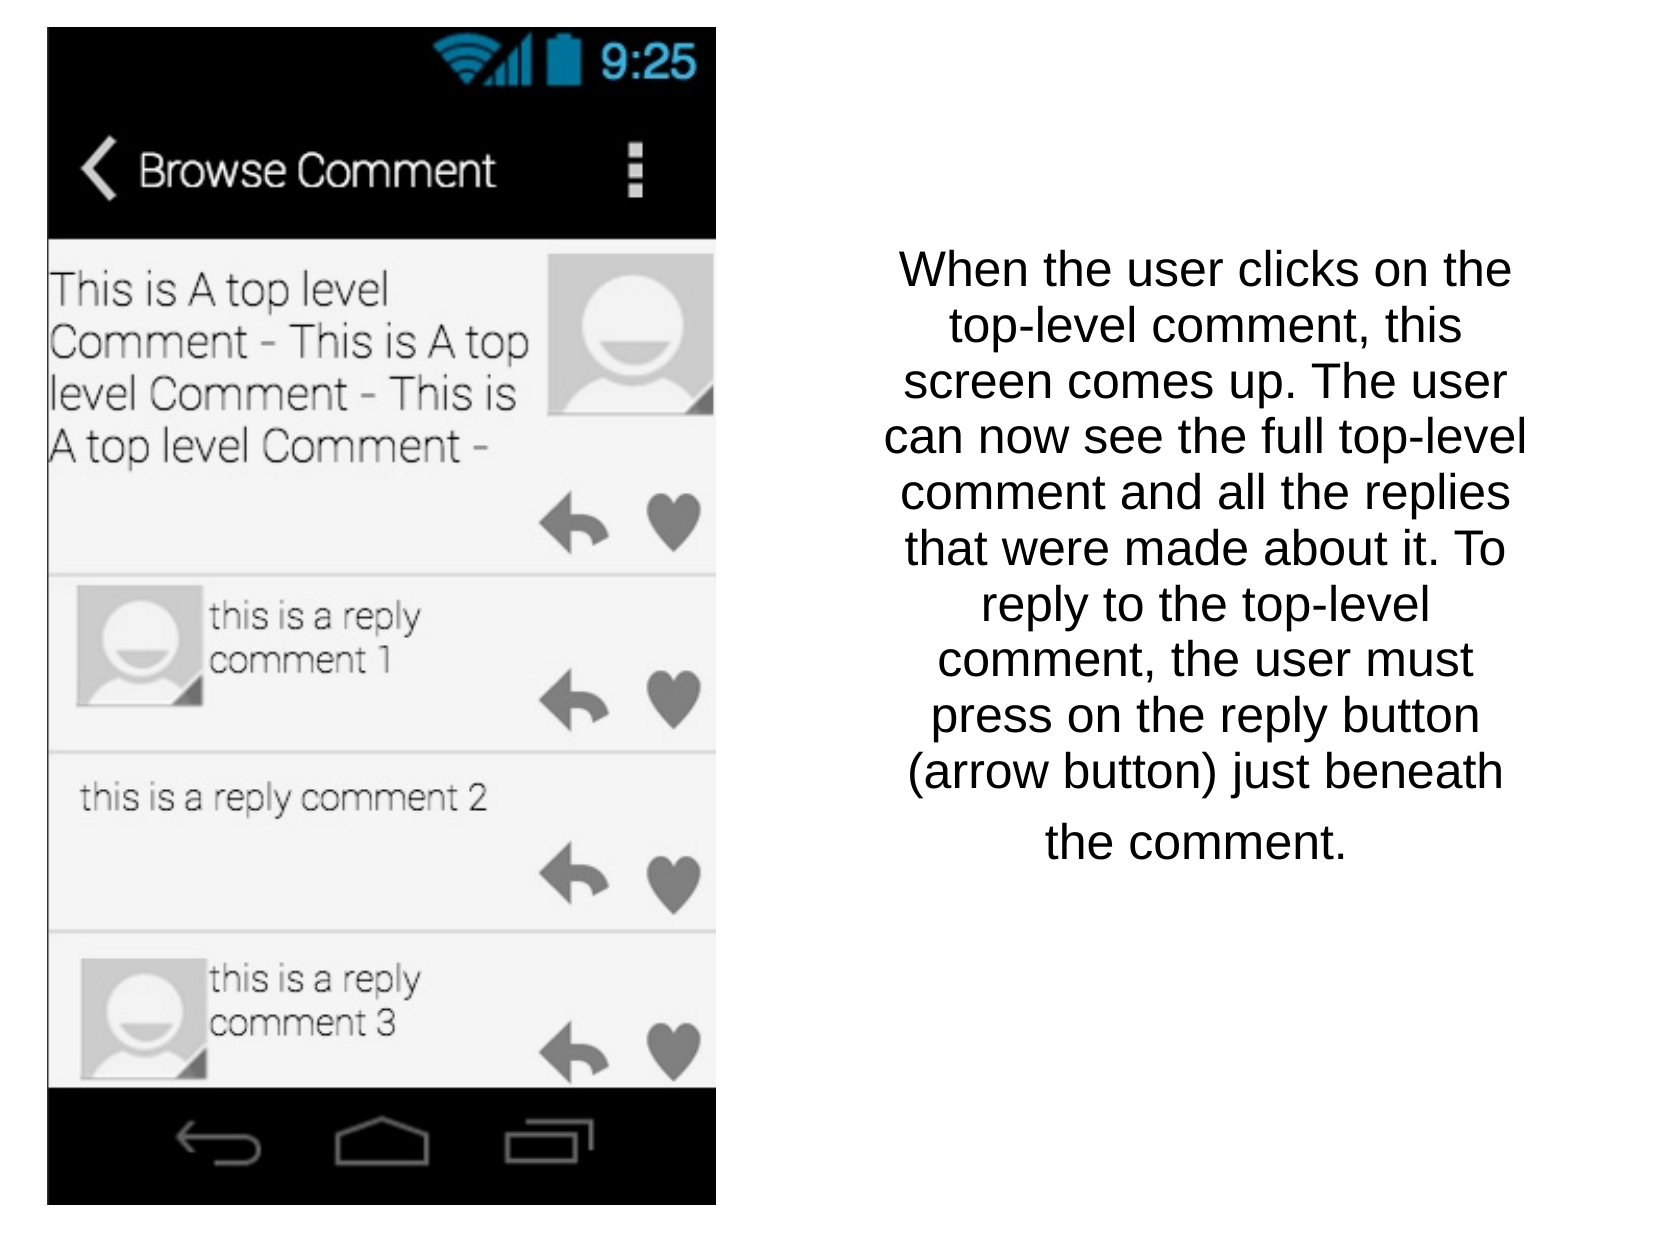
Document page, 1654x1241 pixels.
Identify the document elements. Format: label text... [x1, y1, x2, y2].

list When the user clicks on the top-level comment, this screen comes up. The user can now see the full top-level comment and all the replies that were made about it. To reply to the top-level comment, the user must press on the reply button (arrow button) just beneath the comment. [803, 70, 1538, 1010]
picture [47, 27, 716, 1205]
